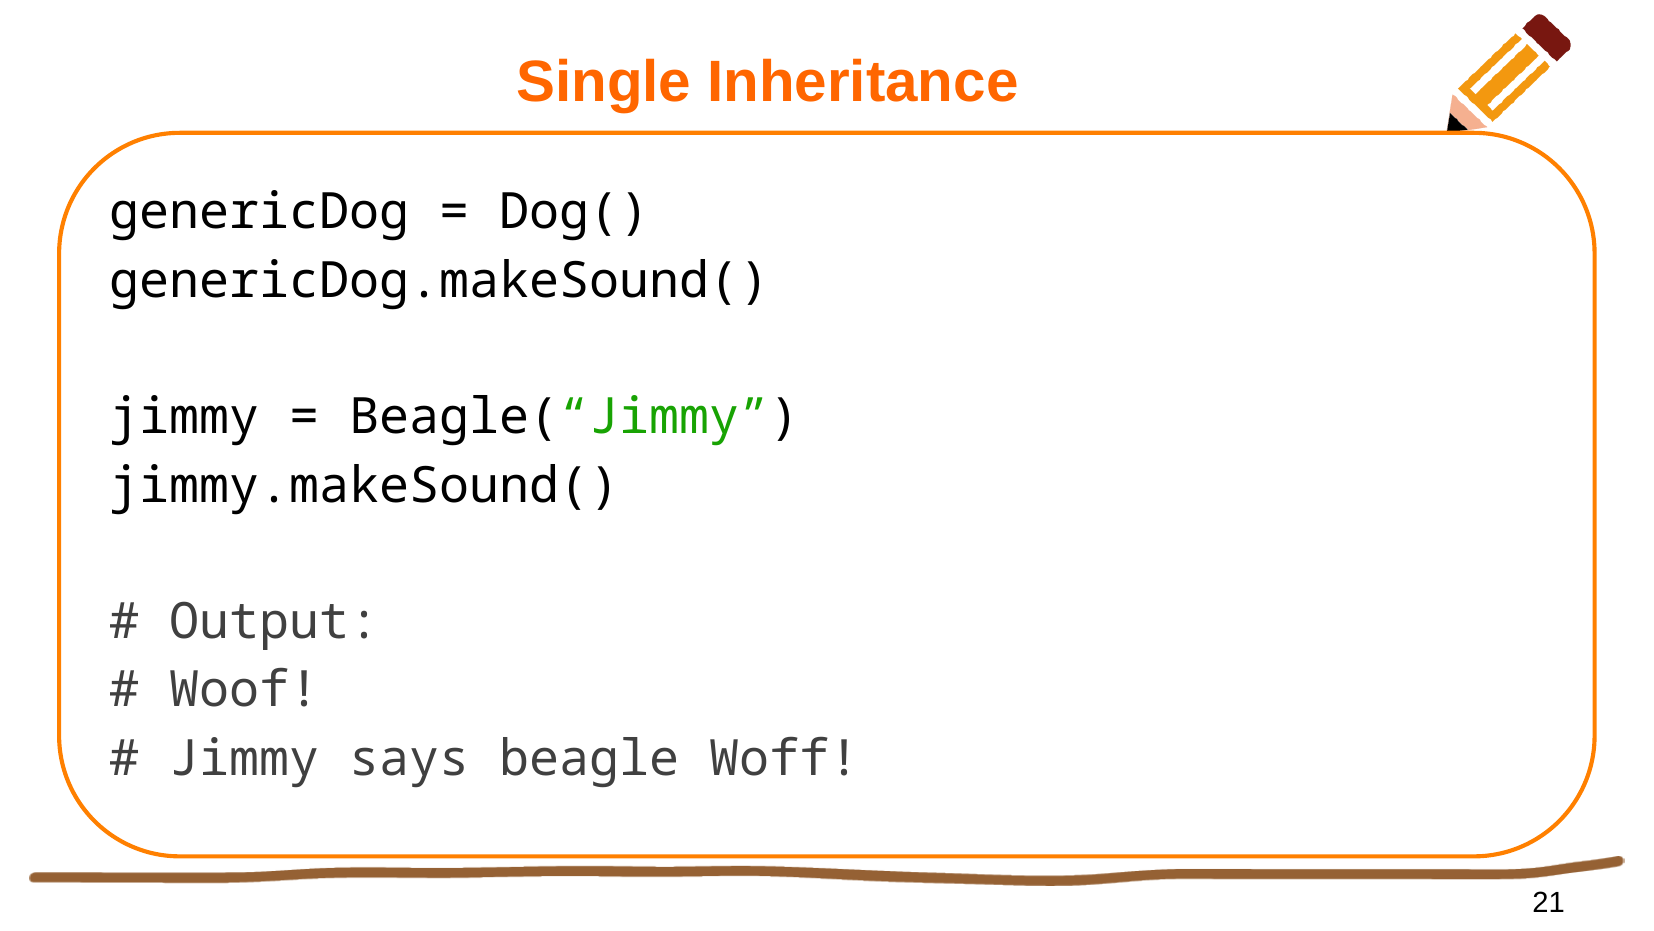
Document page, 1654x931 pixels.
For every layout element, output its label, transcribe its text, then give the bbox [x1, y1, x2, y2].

text_box genericDog = Dog() genericDog.makeSound() jimmy = Beagle(“Jimmy”) jimmy.makeSound() # Output: # Woof! # Jimmy says beagle Woff! [59, 132, 1595, 857]
picture [1446, 14, 1571, 133]
picture [29, 856, 1625, 886]
title Single Inheritance [88, 29, 1447, 133]
